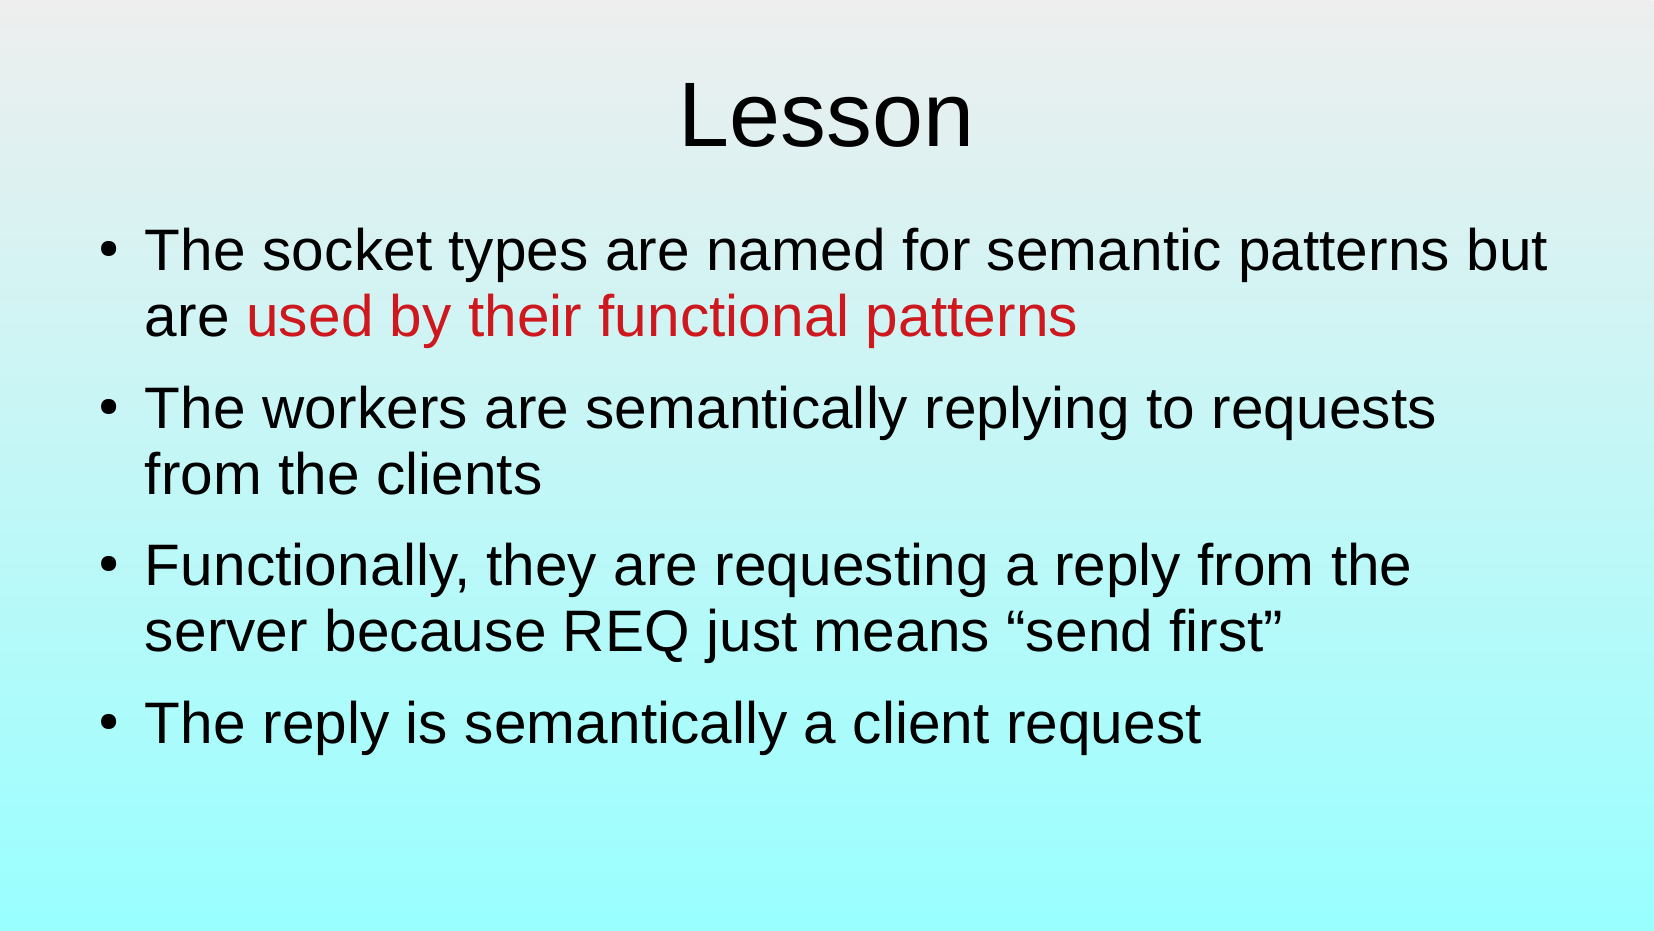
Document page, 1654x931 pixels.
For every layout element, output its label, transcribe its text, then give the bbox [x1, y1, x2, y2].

list The socket types are named for semantic patterns but are used by their functional patterns The workers are semantically replying to requests from the clients Functionally, they are requesting a reply from the server because REQ just means “send first” The reply is semantically a client request [82, 217, 1571, 758]
title Lesson [82, 37, 1571, 193]
